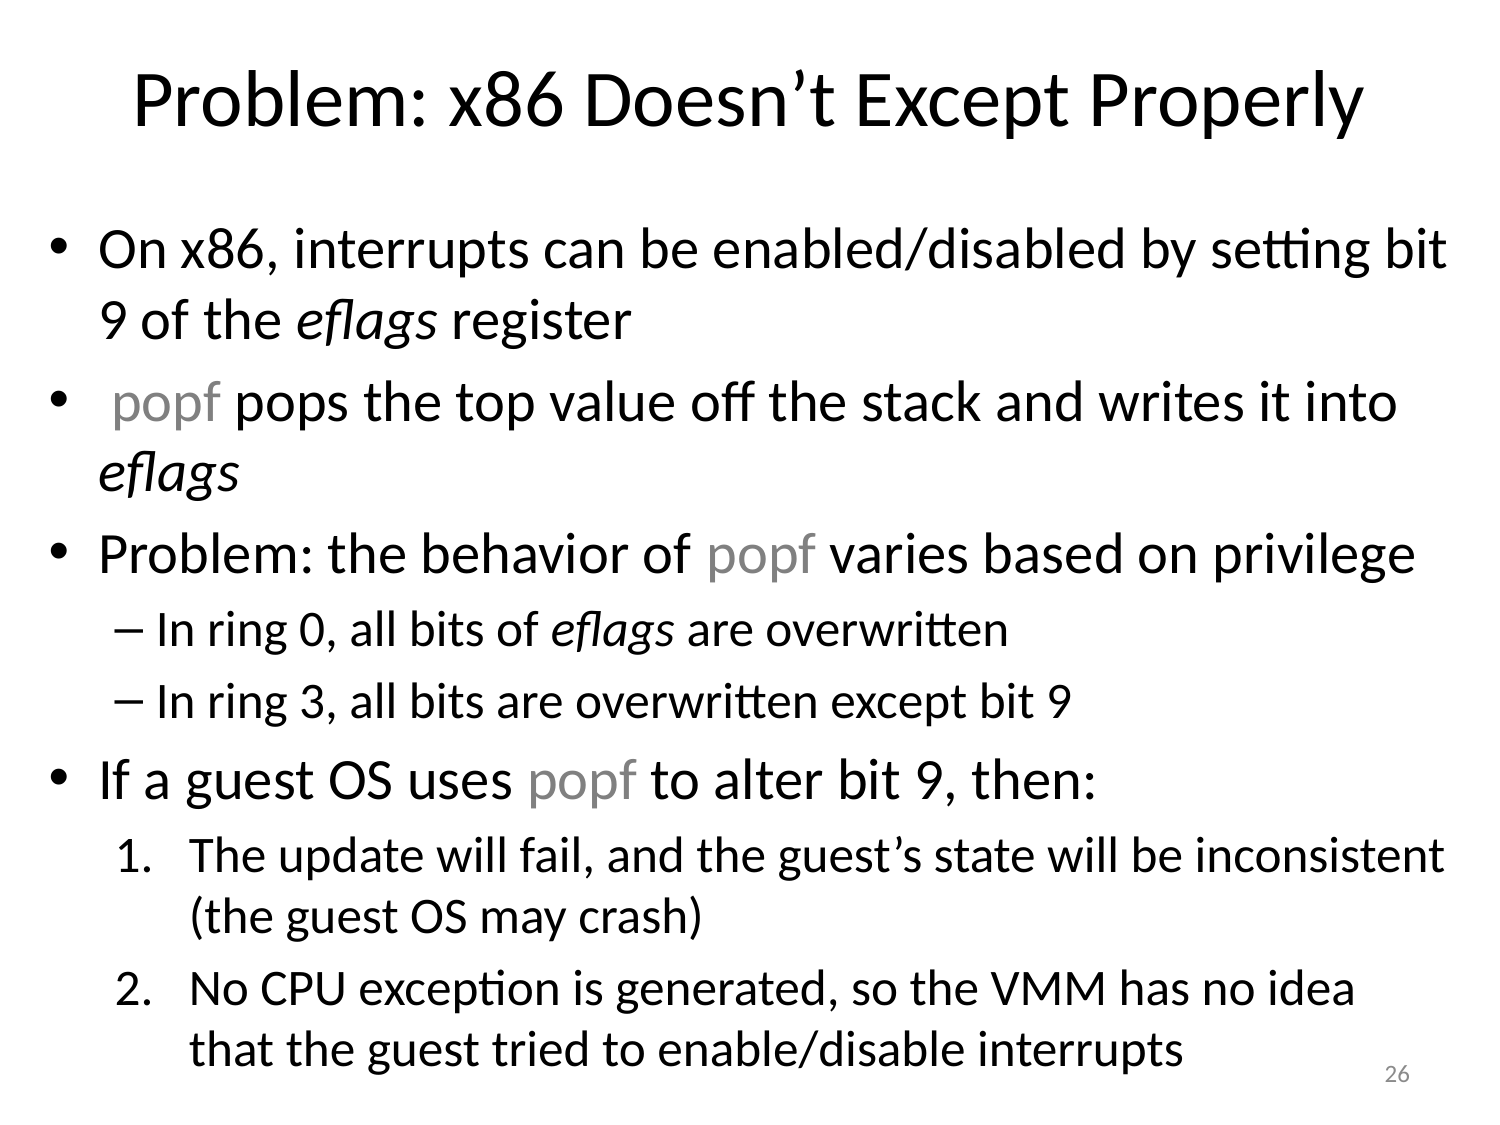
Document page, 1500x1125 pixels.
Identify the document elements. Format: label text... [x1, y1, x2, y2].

title Problem: x86 Doesn’t Except Properly [75, 0, 1425, 188]
list On x86, interrupts can be enabled/disabled by setting bit 9 of the eflags register popf pops the top value off the stack and writes it into eflags Problem: the behavior of popf varies based on privilege In ring 0, all bits of eflags are overwritten In ring 3, all bits are overwritten except bit 9 If a guest OS uses popf to alter bit 9, then: The update will fail, and the guest’s state will be inconsistent (the guest OS may crash) No CPU exception is generated, so the VMM has no idea that the guest tried to enable/disable interrupts [33, 202, 1467, 1104]
slide_number <number> [1074, 1042, 1425, 1103]
